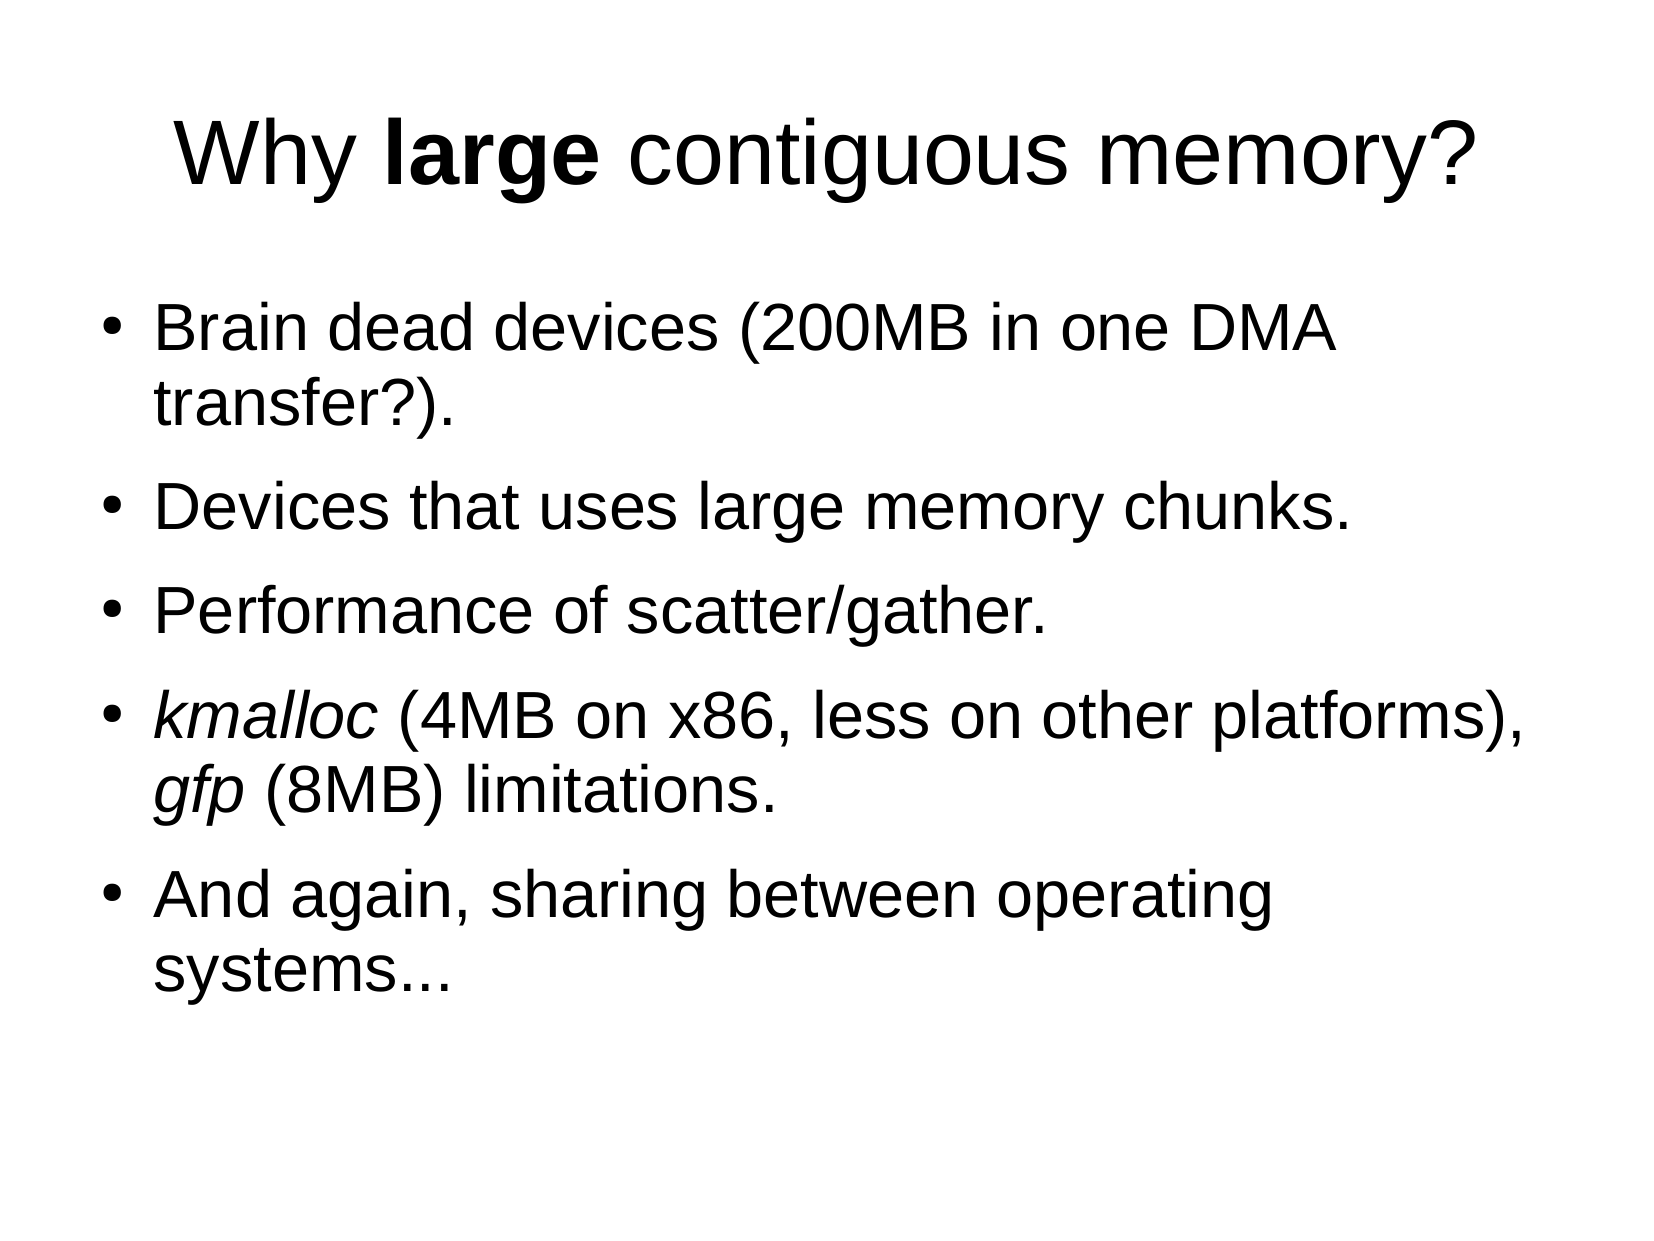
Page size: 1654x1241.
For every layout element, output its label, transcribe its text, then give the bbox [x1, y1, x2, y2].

list Brain dead devices (200MB in one DMA transfer?). Devices that uses large memory chunks. Performance of scatter/gather. kmalloc (4MB on x86, less on other platforms), gfp (8MB) limitations. And again, sharing between operating systems... [82, 290, 1571, 1010]
title Why large contiguous memory? [82, 49, 1571, 257]
